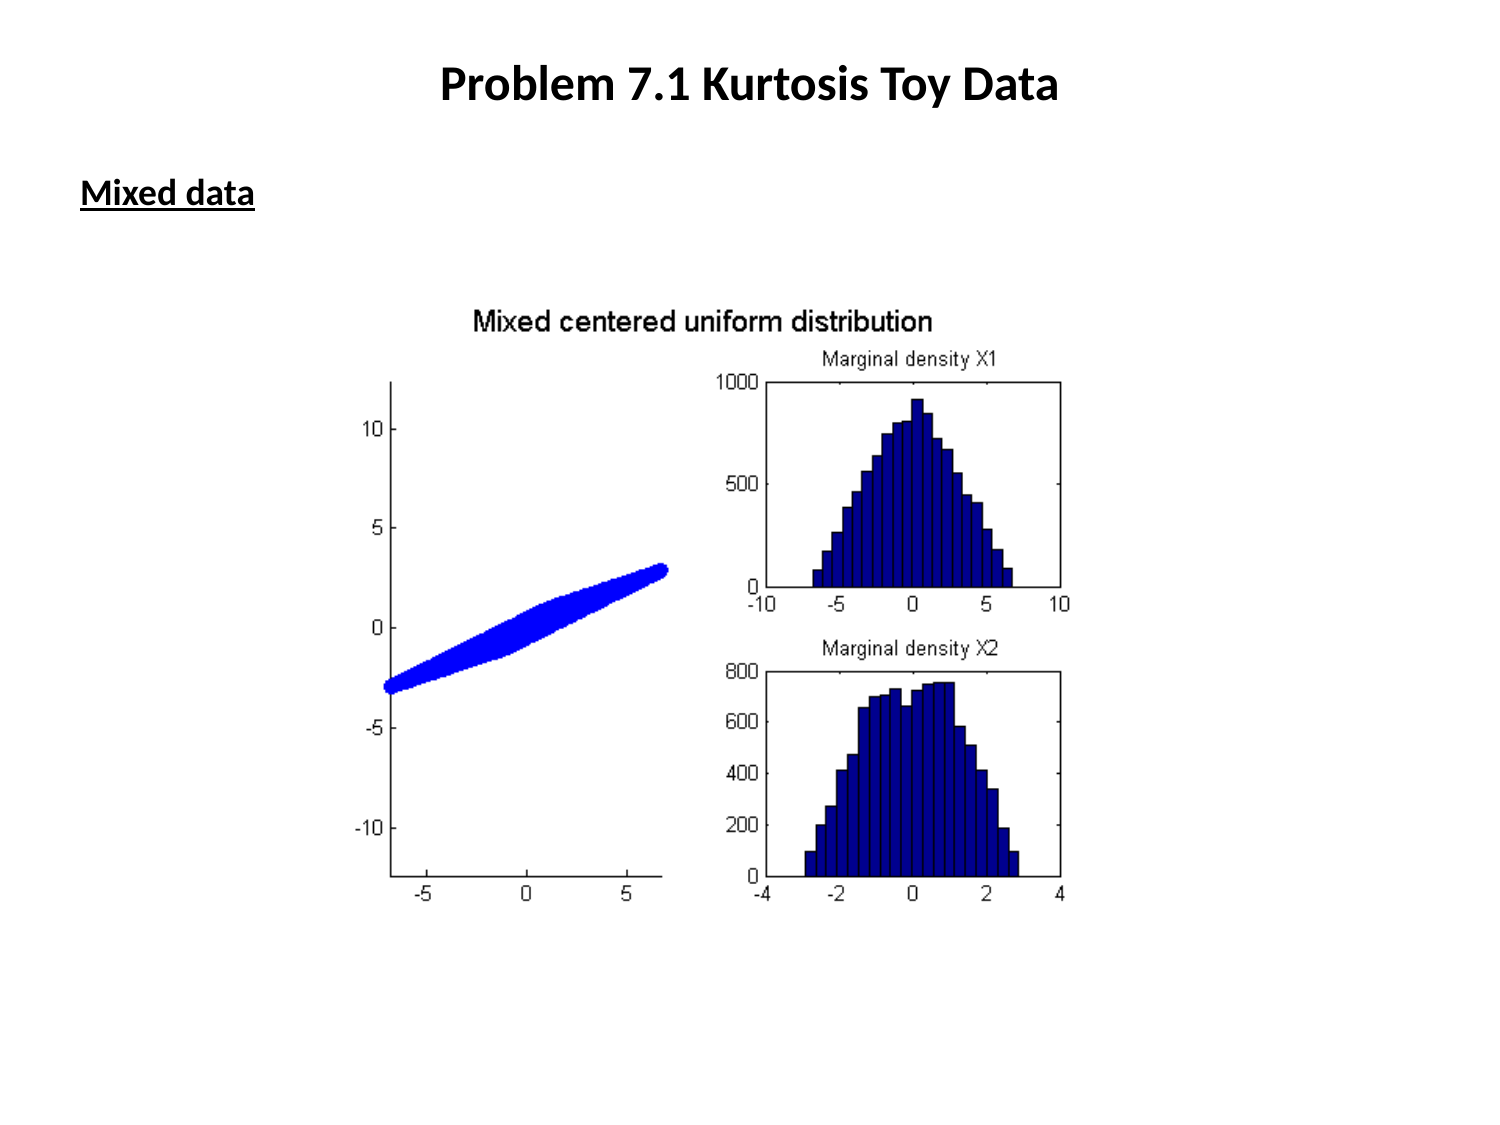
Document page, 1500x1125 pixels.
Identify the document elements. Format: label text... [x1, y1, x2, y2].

picture [265, 288, 1143, 945]
text_box Problem 7.1 Kurtosis Toy Data [0, 42, 1500, 118]
text_box Mixed data [64, 160, 330, 221]
